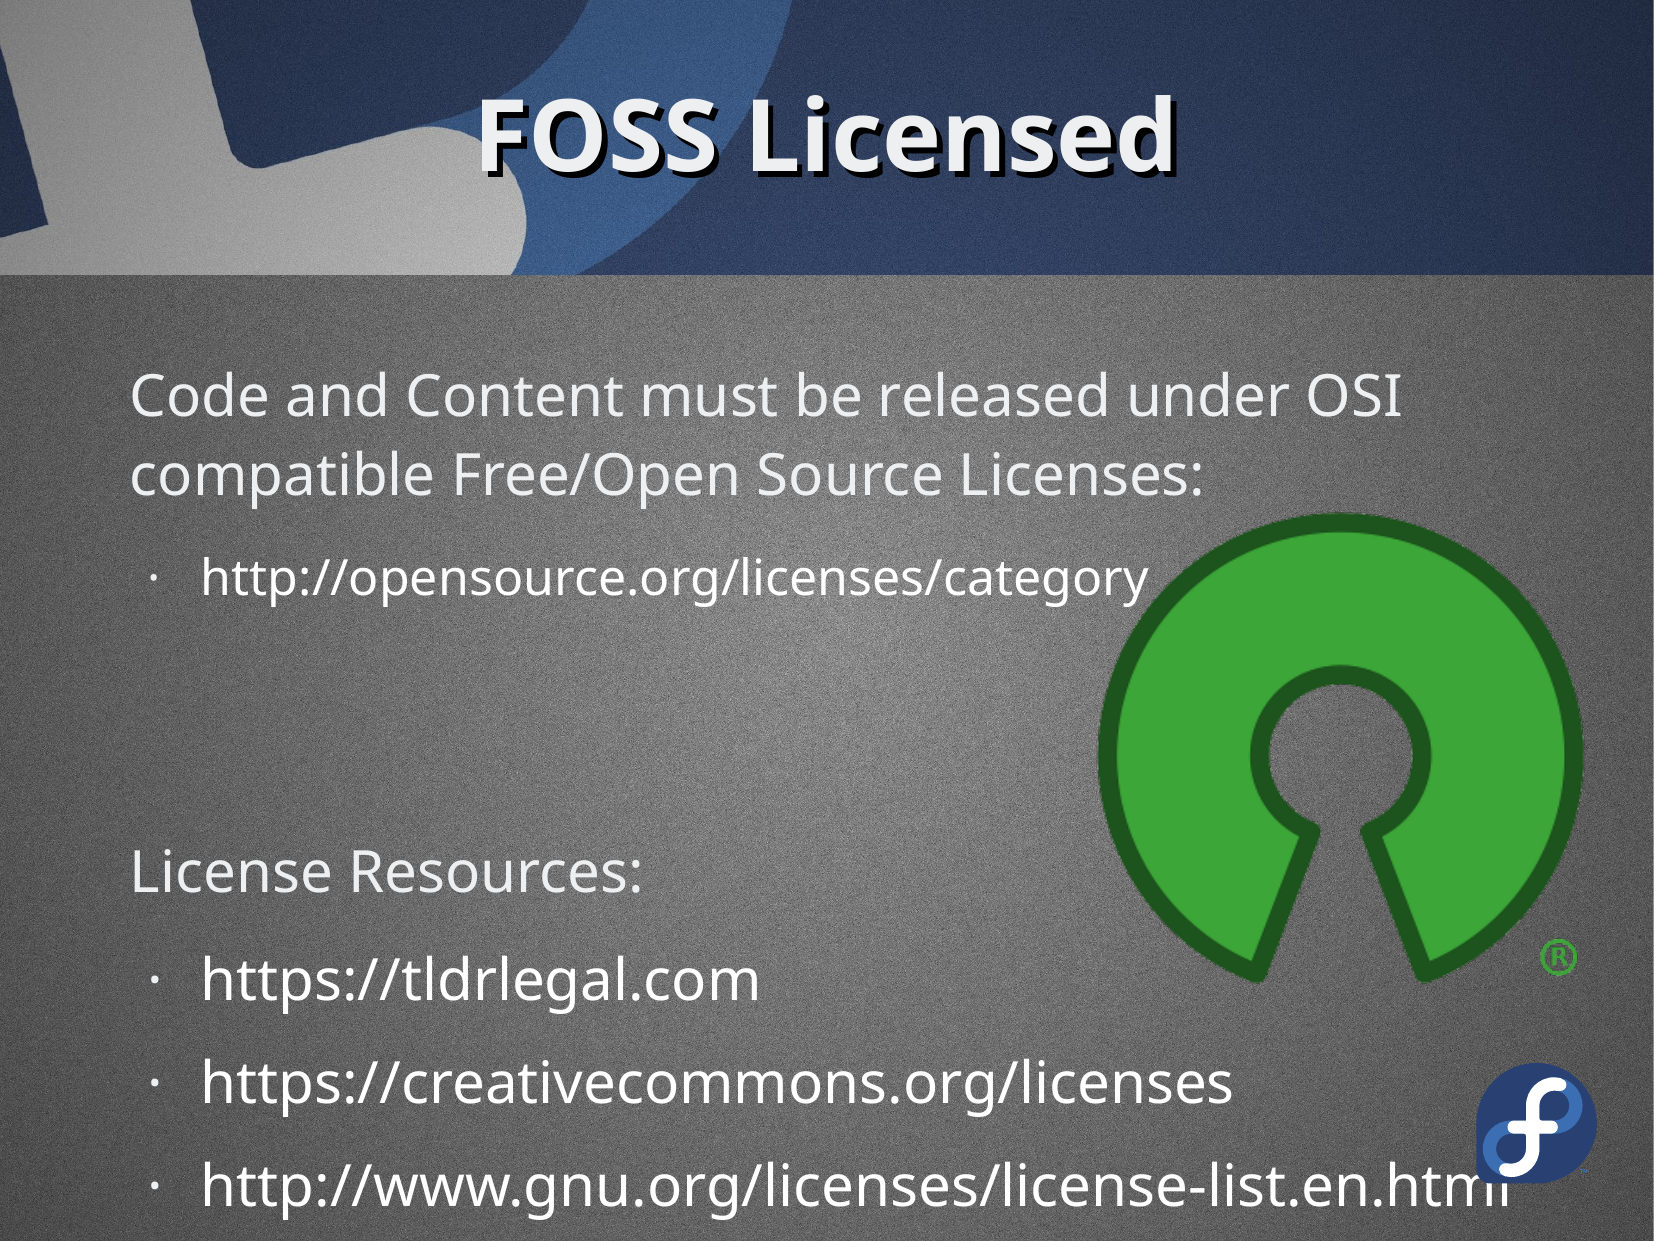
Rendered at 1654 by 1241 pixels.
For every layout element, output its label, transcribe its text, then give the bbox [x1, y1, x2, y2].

list Code and Content must be released under OSI compatible Free/Open Source Licenses: http://opensource.org/licenses/category License Resources: https://tldrlegal.com https://creativecommons.org/licenses http://www.gnu.org/licenses/license-list.en.html [59, 354, 1536, 1241]
title FOSS Licensed [88, 7, 1565, 258]
picture [0, 0, 1654, 1241]
